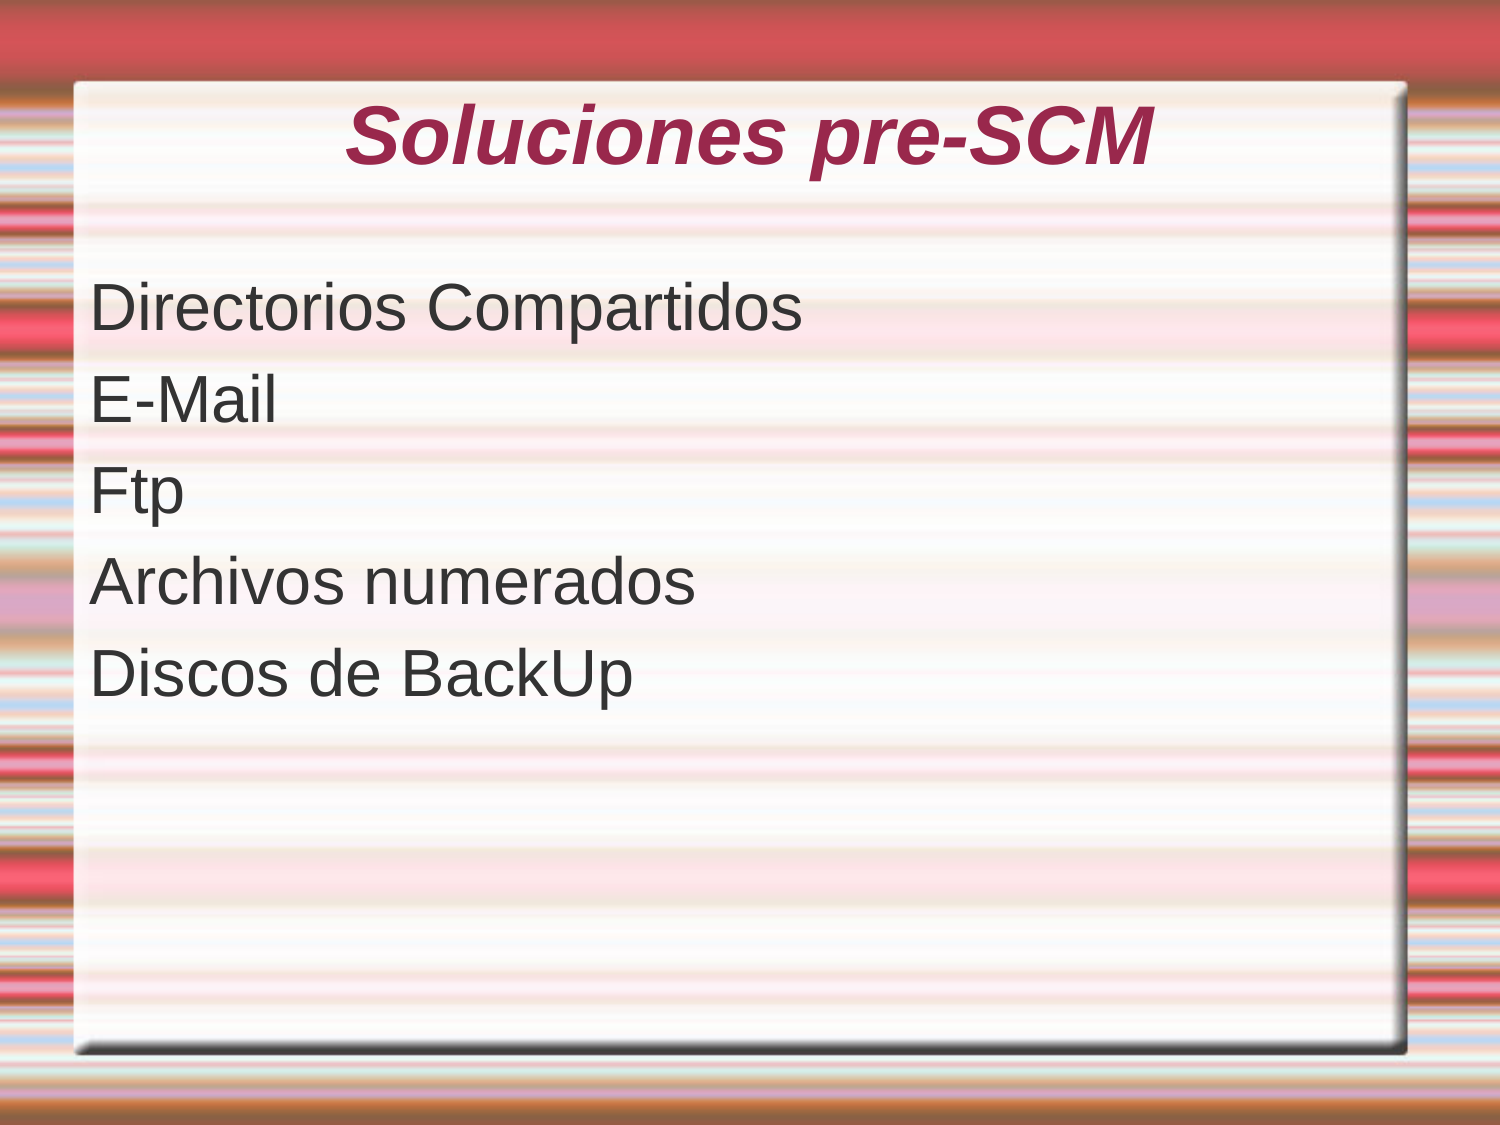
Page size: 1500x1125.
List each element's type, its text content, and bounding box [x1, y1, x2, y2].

picture [0, 0, 1500, 1125]
list Directorios Compartidos E-Mail Ftp Archivos numerados Discos de BackUp [75, 262, 1426, 1006]
title Soluciones pre-SCM [75, 45, 1426, 233]
